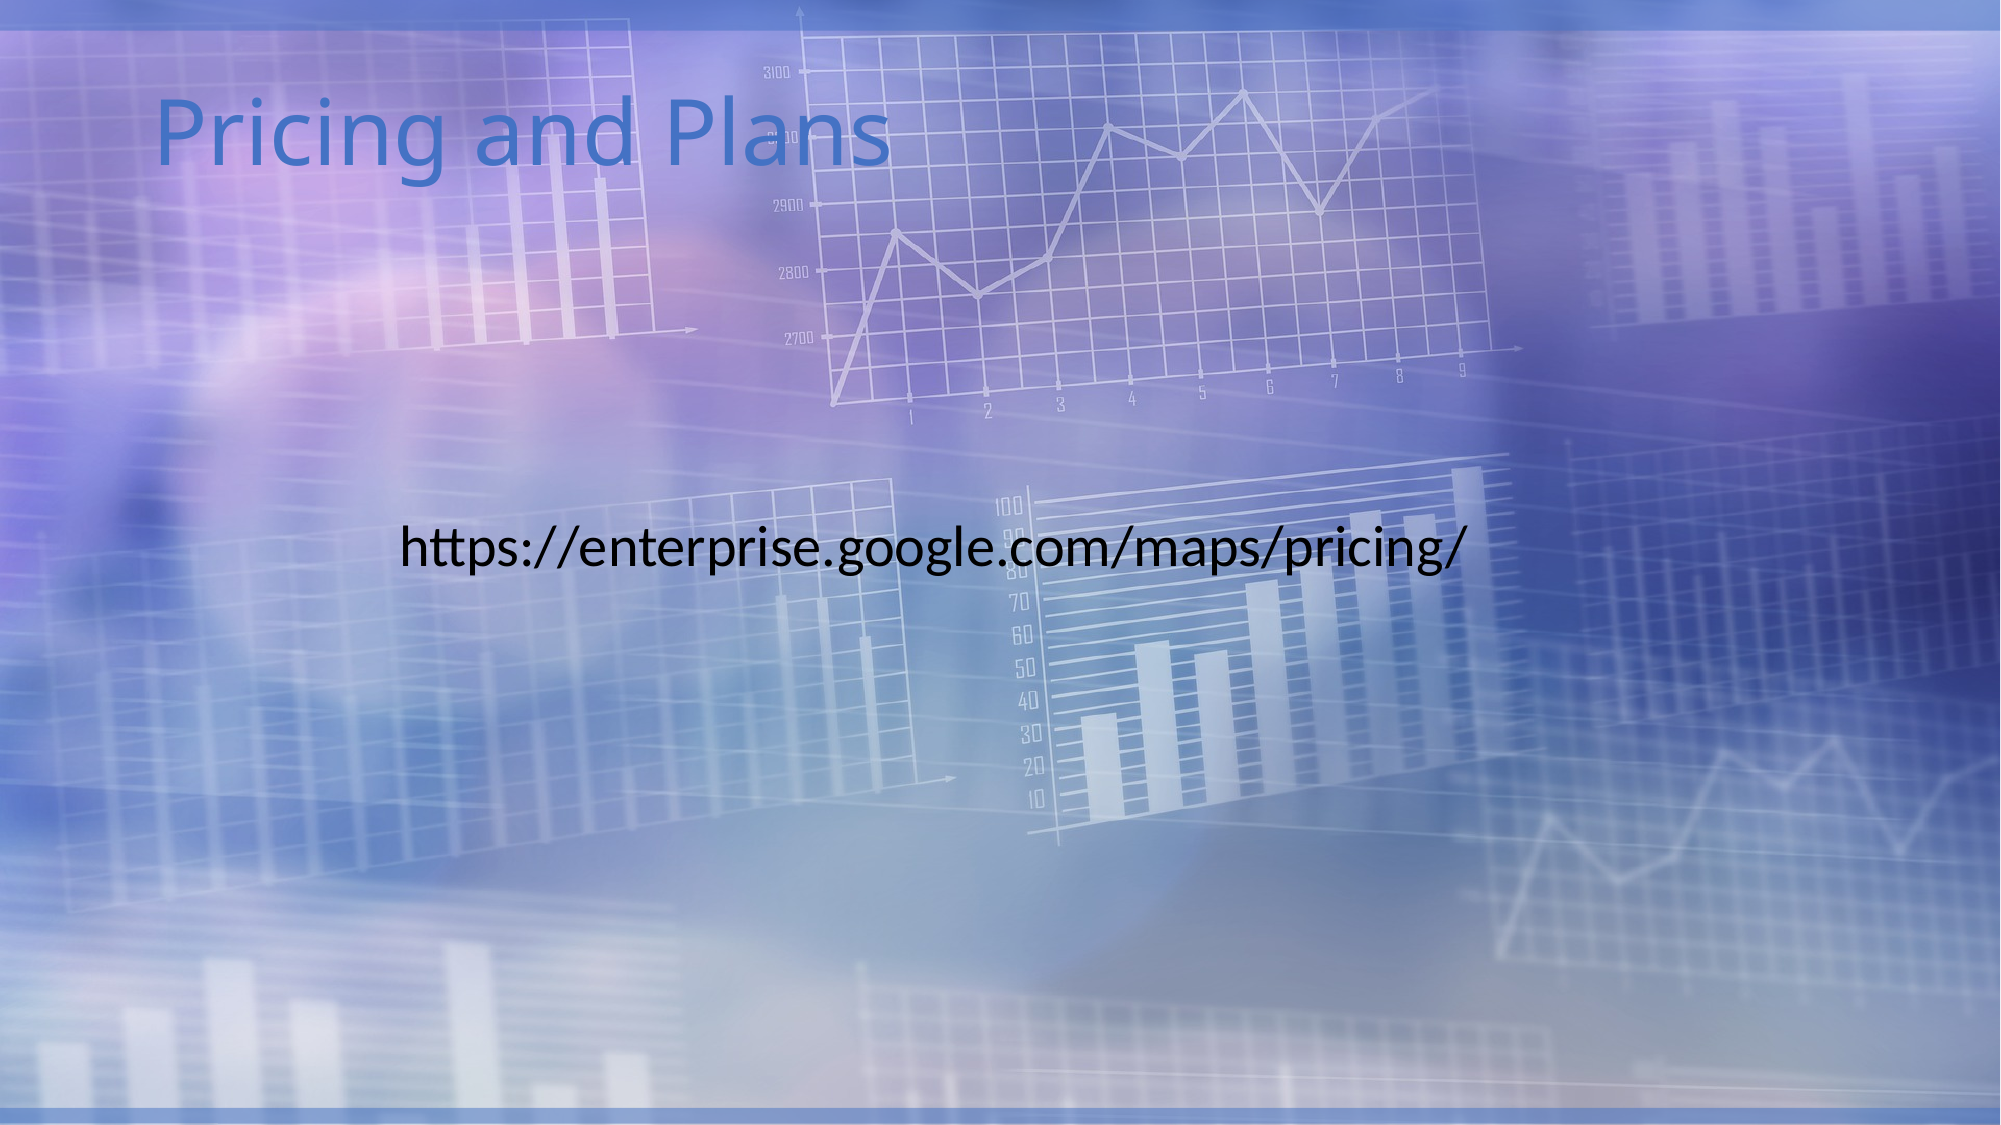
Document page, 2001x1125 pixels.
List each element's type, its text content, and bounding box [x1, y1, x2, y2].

title Pricing and Plans [137, 59, 1863, 197]
picture [0, 31, 2001, 1125]
text_box https://enterprise.google.com/maps/pricing/ [384, 500, 1484, 586]
